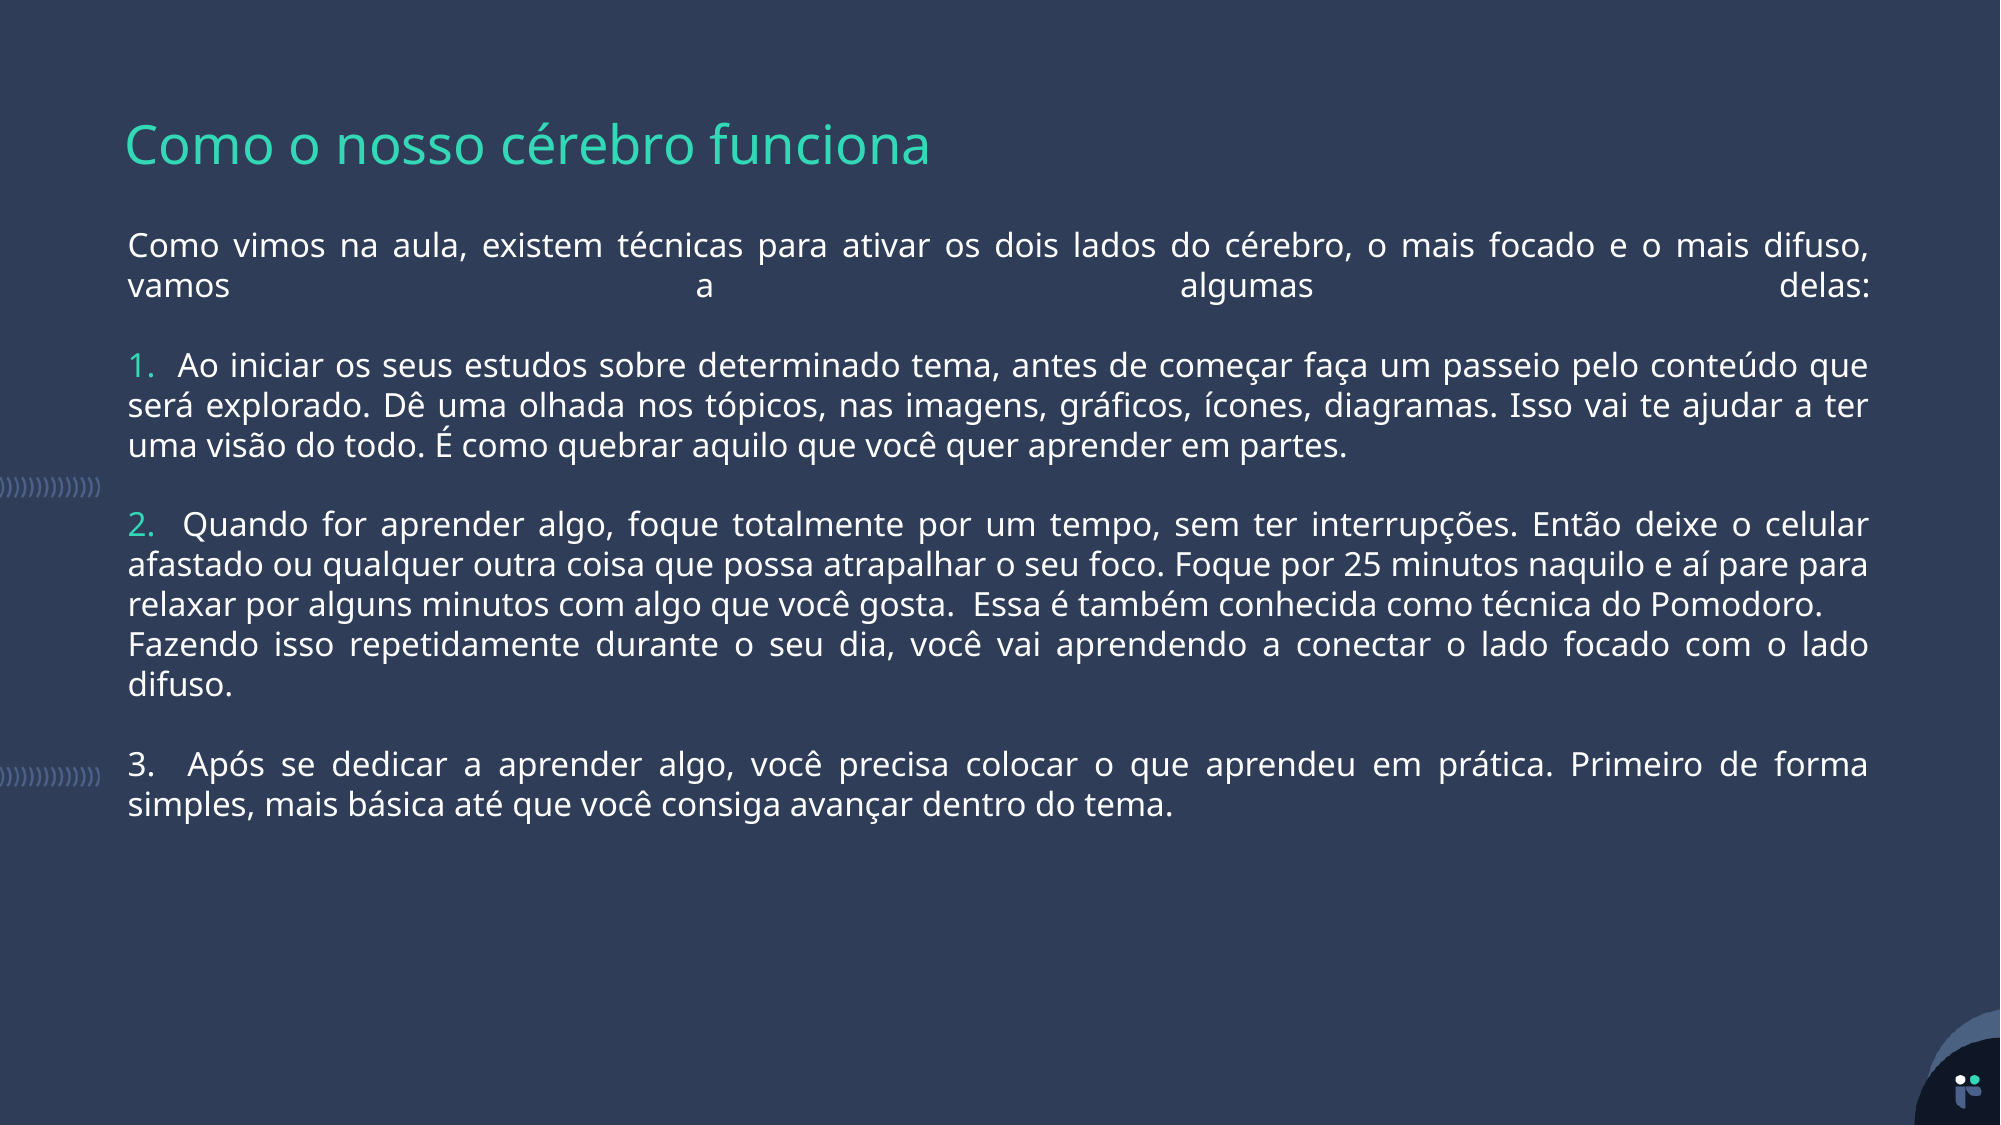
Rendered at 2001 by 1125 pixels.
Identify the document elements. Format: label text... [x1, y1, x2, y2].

text_box Como o nosso cérebro funciona [109, 102, 1470, 183]
picture [1906, 1008, 2000, 1125]
picture [0, 476, 100, 498]
picture [0, 766, 100, 788]
text_box Como vimos na aula, existem técnicas para ativar os dois lados do cérebro, o mais focado e o mais difuso, vamos a algumas delas: 1. Ao iniciar os seus estudos sobre determinado tema, antes de começar faça um passeio pelo conteúdo que será explorado. Dê uma olhada nos tópicos, nas imagens, gráficos, ícones, diagramas. Isso vai te ajudar a ter uma visão do todo. É como quebrar aquilo que você quer aprender em partes. 2. Quando for aprender algo, foque totalmente por um tempo, sem ter interrupções. Então deixe o celular afastado ou qualquer outra coisa que possa atrapalhar o seu foco. Foque por 25 minutos naquilo e aí pare para relaxar por alguns minutos com algo que você gosta. Essa é também conhecida como técnica do Pomodoro. Fazendo isso repetidamente durante o seu dia, você vai aprendendo a conectar o lado focado com o lado difuso. 3. Após se dedicar a aprender algo, você precisa colocar o que aprendeu em prática. Primeiro de forma simples, mais básica até que você consiga avançar dentro do tema. [112, 216, 1888, 831]
